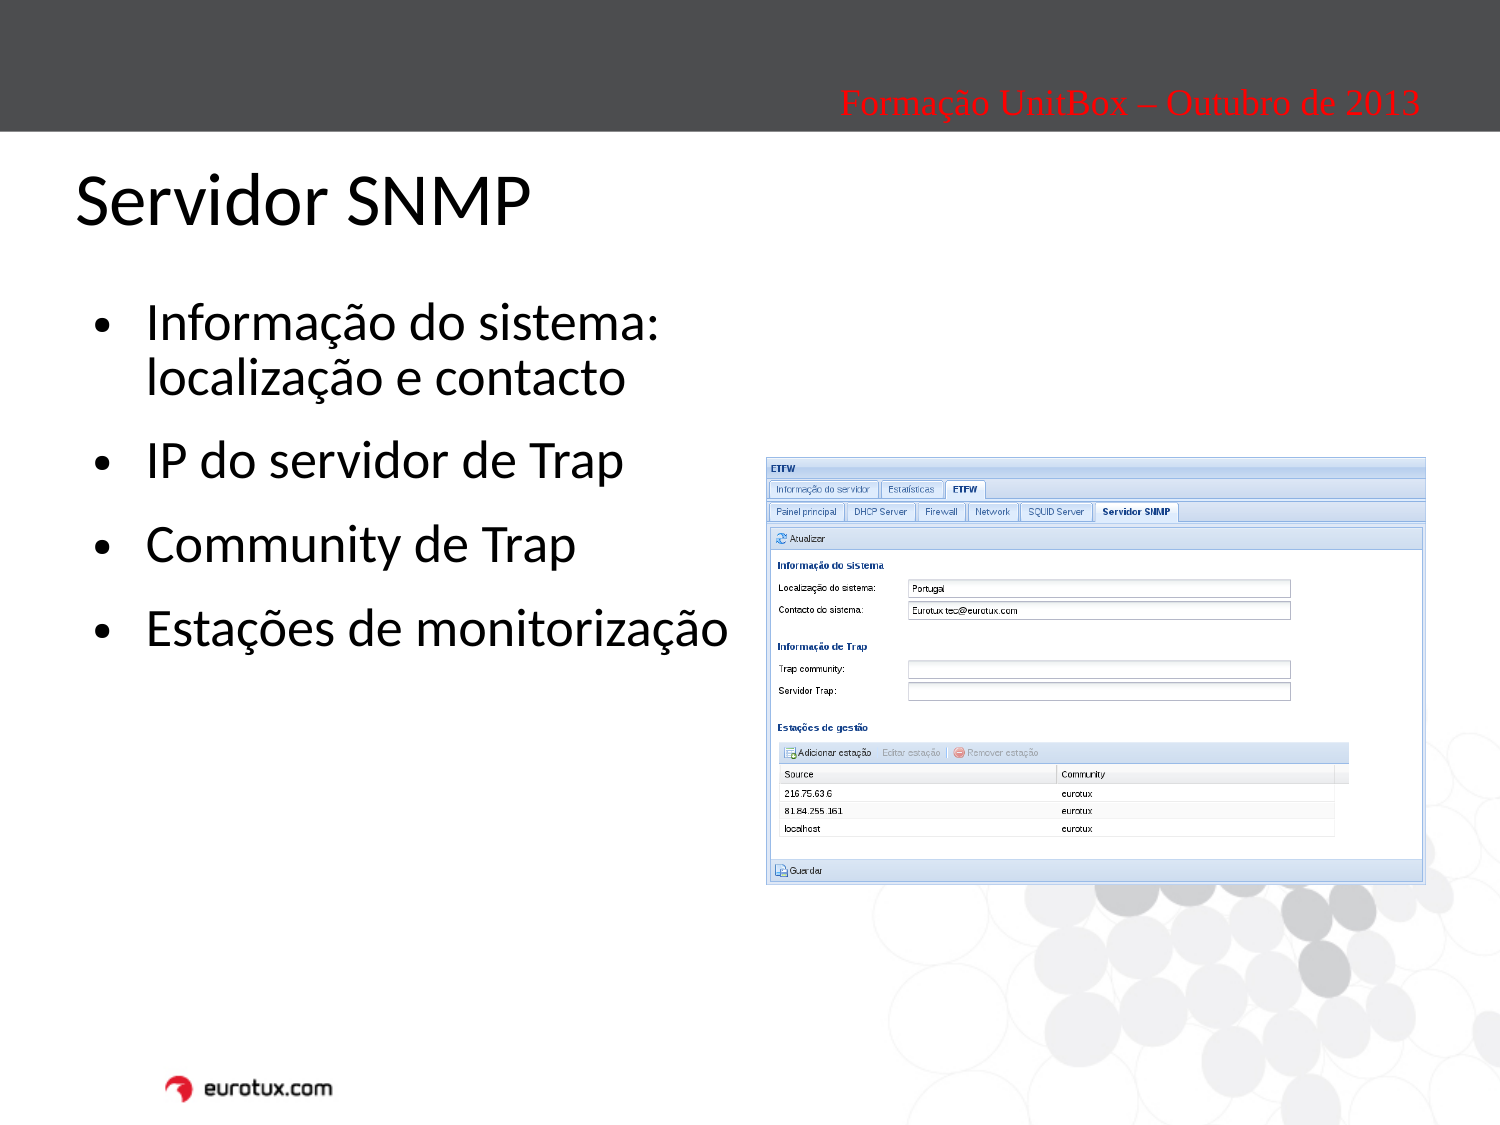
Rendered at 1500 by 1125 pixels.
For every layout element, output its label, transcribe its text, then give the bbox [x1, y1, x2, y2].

title Servidor SNMP [75, 112, 1425, 301]
picture [0, 0, 1500, 1125]
list Informação do sistema: localização e contacto IP do servidor de Trap Community de Trap Estações de monitorização [75, 299, 734, 1043]
